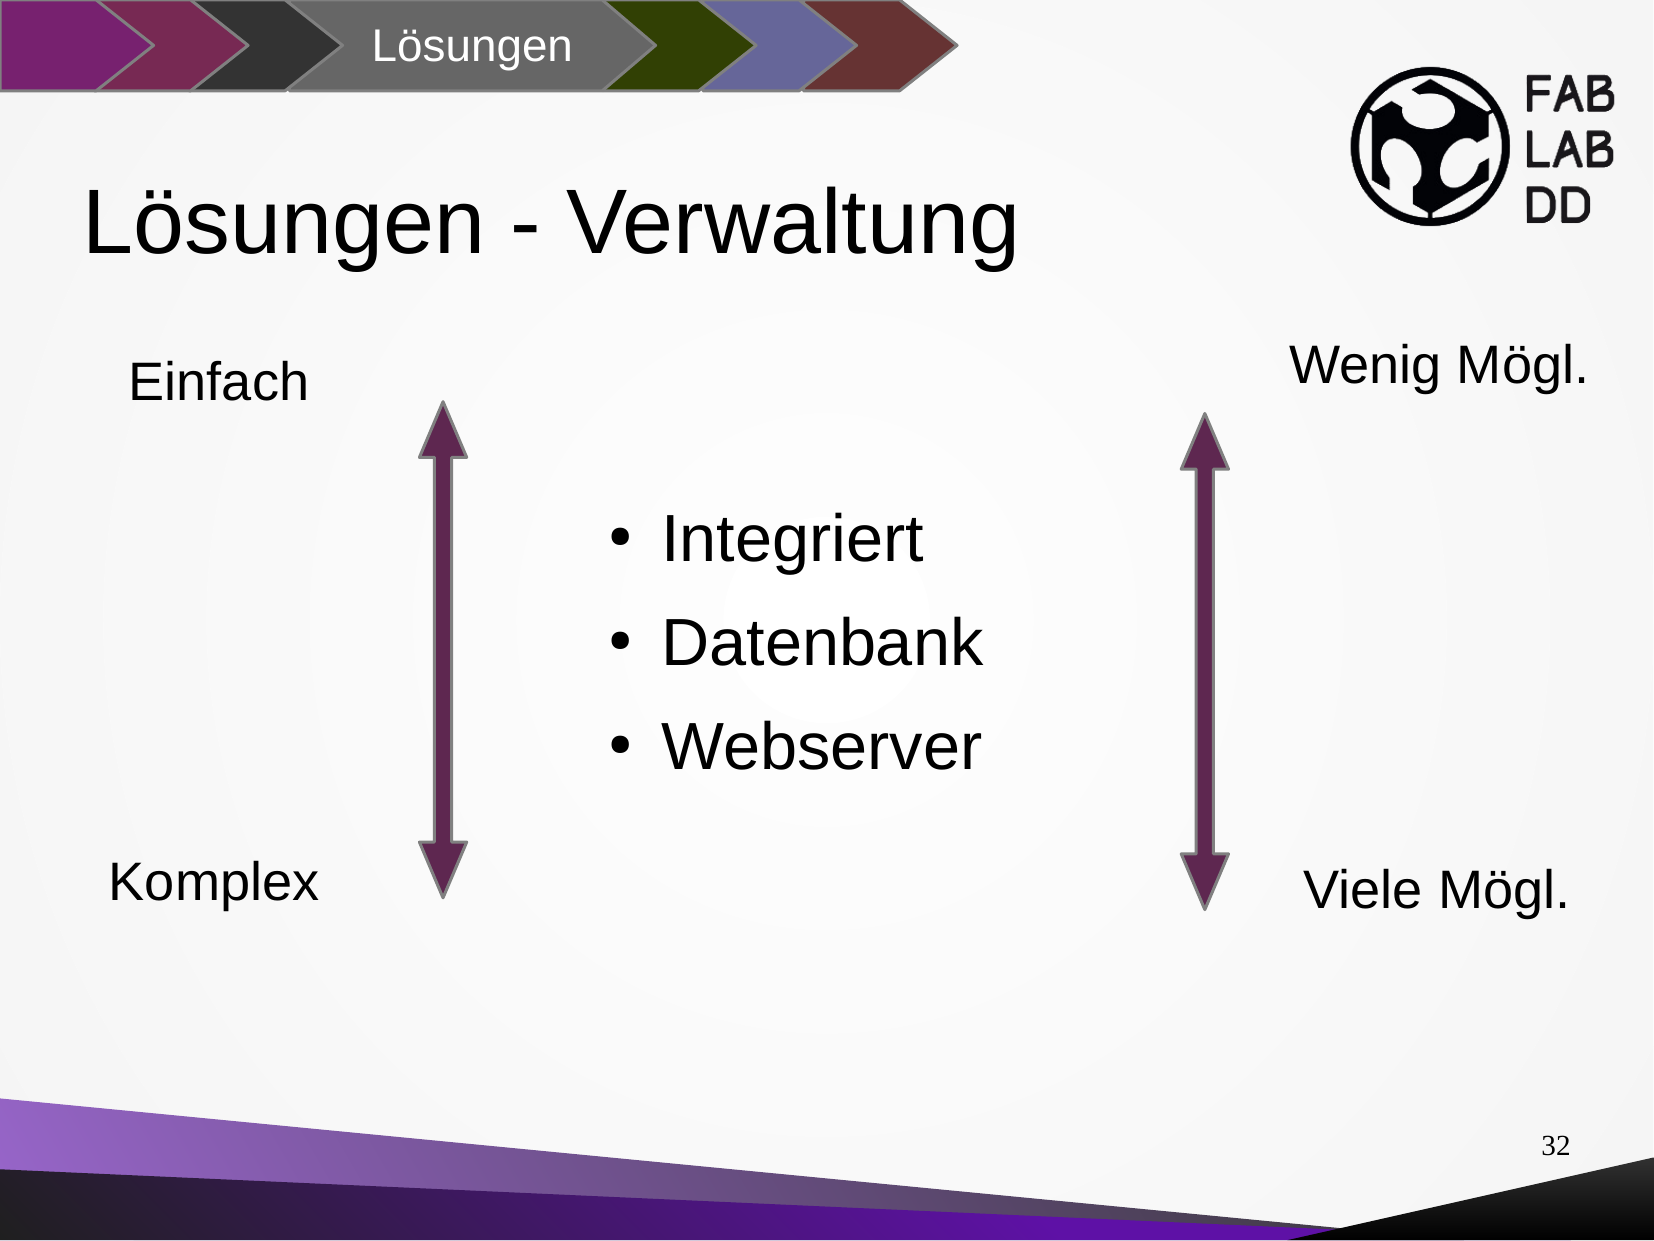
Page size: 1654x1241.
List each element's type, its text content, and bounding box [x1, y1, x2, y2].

text_box Viele Mögl. [1287, 850, 1588, 929]
title Lösungen - Verwaltung [82, 118, 1300, 326]
text_box [419, 401, 467, 898]
text_box Einfach [112, 342, 327, 422]
text_box [0, 0, 343, 91]
text_box Komplex [92, 842, 337, 922]
text_box [604, 0, 958, 91]
list Integriert Datenbank Webserver [590, 396, 1158, 1052]
text_box [1181, 413, 1229, 910]
text_box Lösungen [289, 0, 656, 91]
text_box Wenig Mögl. [1272, 325, 1607, 404]
picture [1324, 36, 1642, 257]
